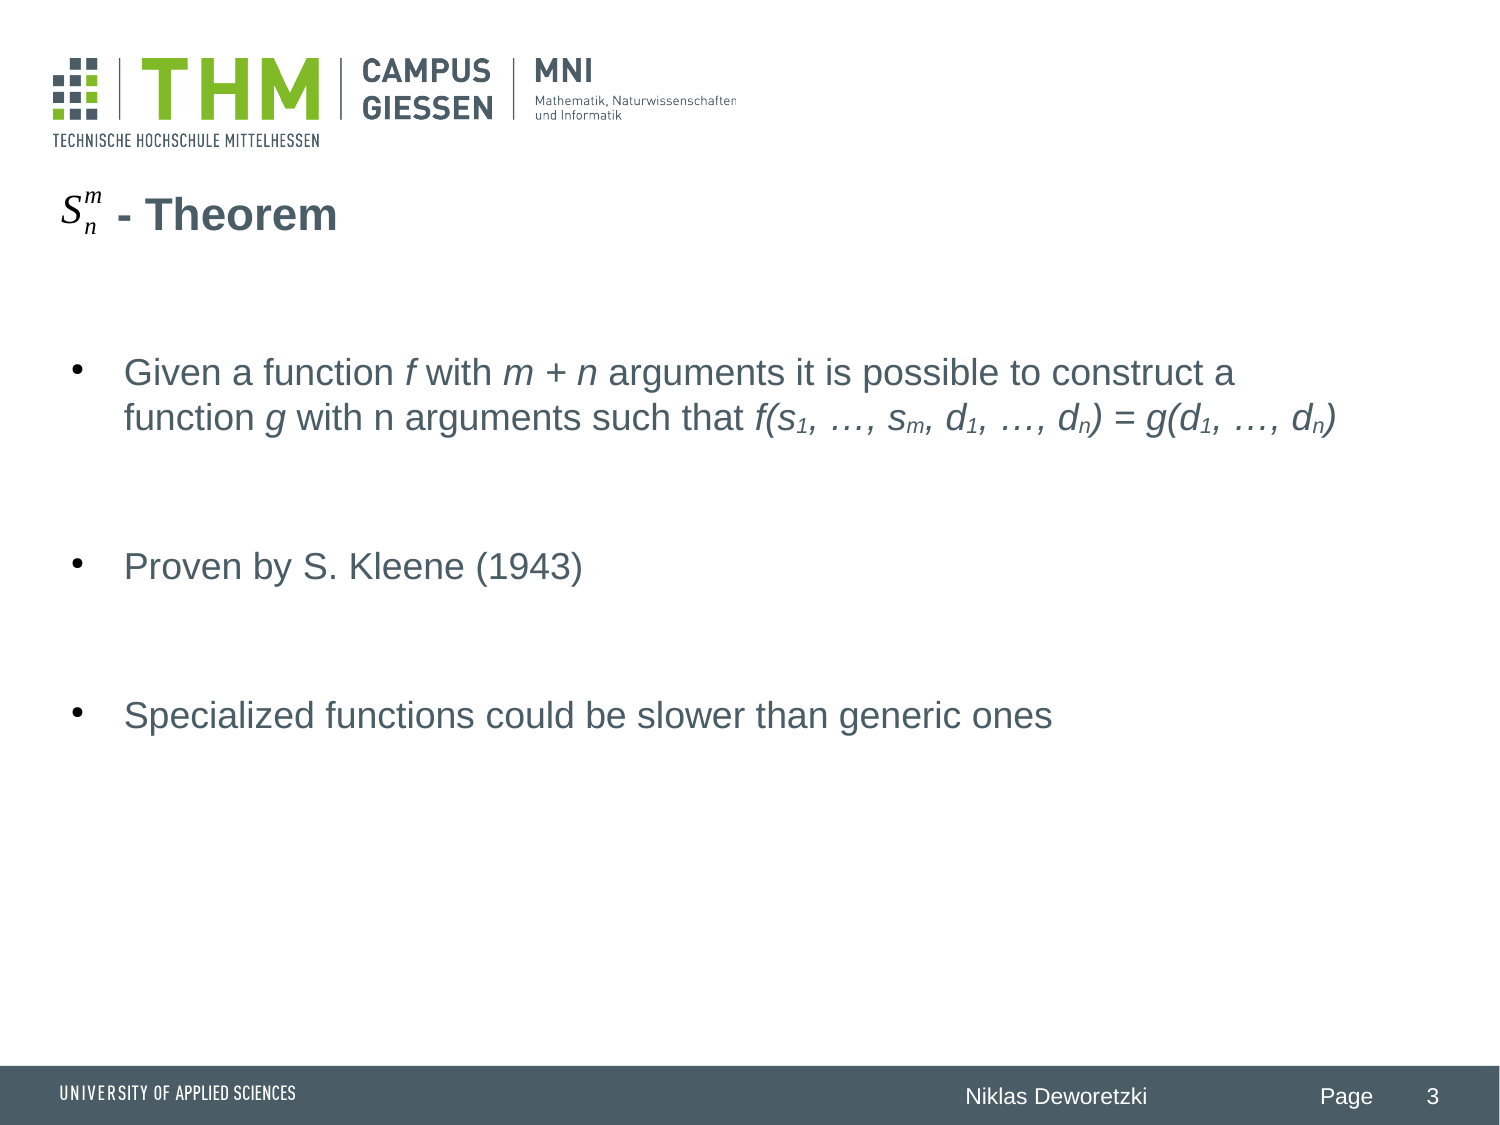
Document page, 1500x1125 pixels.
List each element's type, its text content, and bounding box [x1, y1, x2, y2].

list Given a function f with m + n arguments it is possible to construct a function g with n arguments such that f(s1, …, sm, d1, …, dn) = g(d1, …, dn) Proven by S. Kleene (1943) Specialized functions could be slower than generic ones [53, 265, 1436, 1024]
title - Theorem [53, 177, 1435, 265]
picture [59, 1082, 296, 1104]
picture [53, 58, 736, 147]
chart [53, 181, 108, 240]
slide_number <number> [1376, 1073, 1455, 1118]
